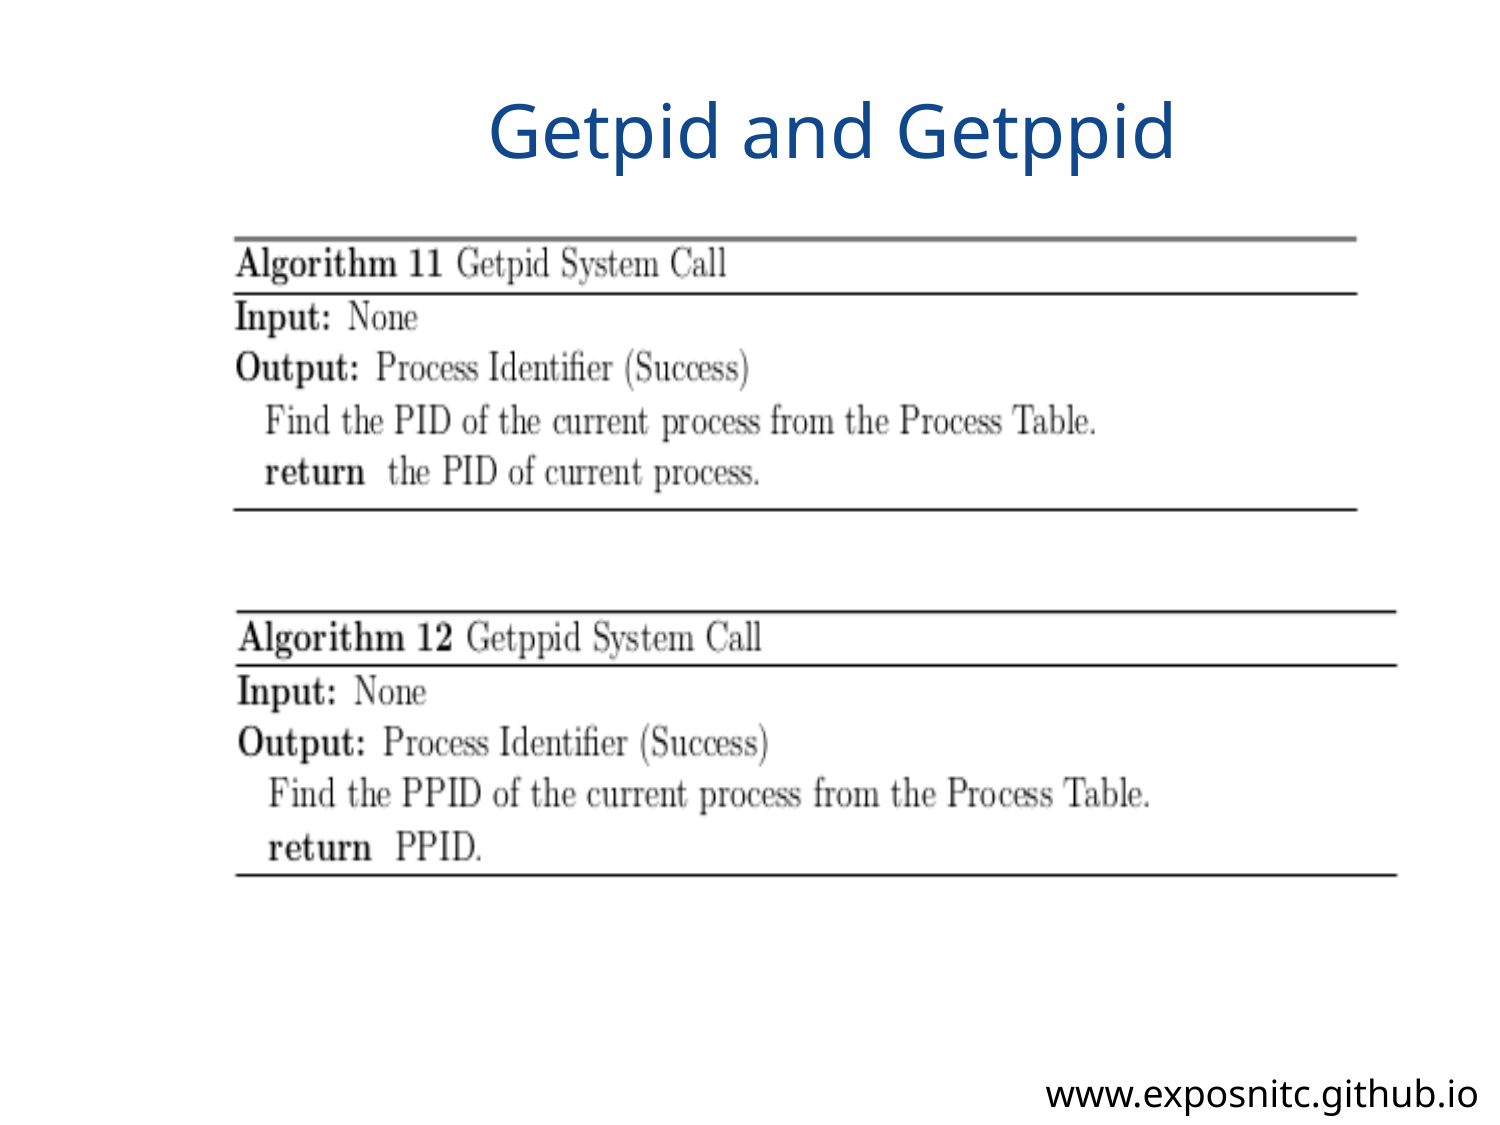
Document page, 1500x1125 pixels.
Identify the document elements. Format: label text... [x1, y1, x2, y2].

title Getpid and Getppid [225, 50, 1440, 188]
picture [225, 224, 1387, 544]
text_box www.exposnitc.github.io [1025, 1062, 1500, 1123]
picture [200, 587, 1434, 907]
